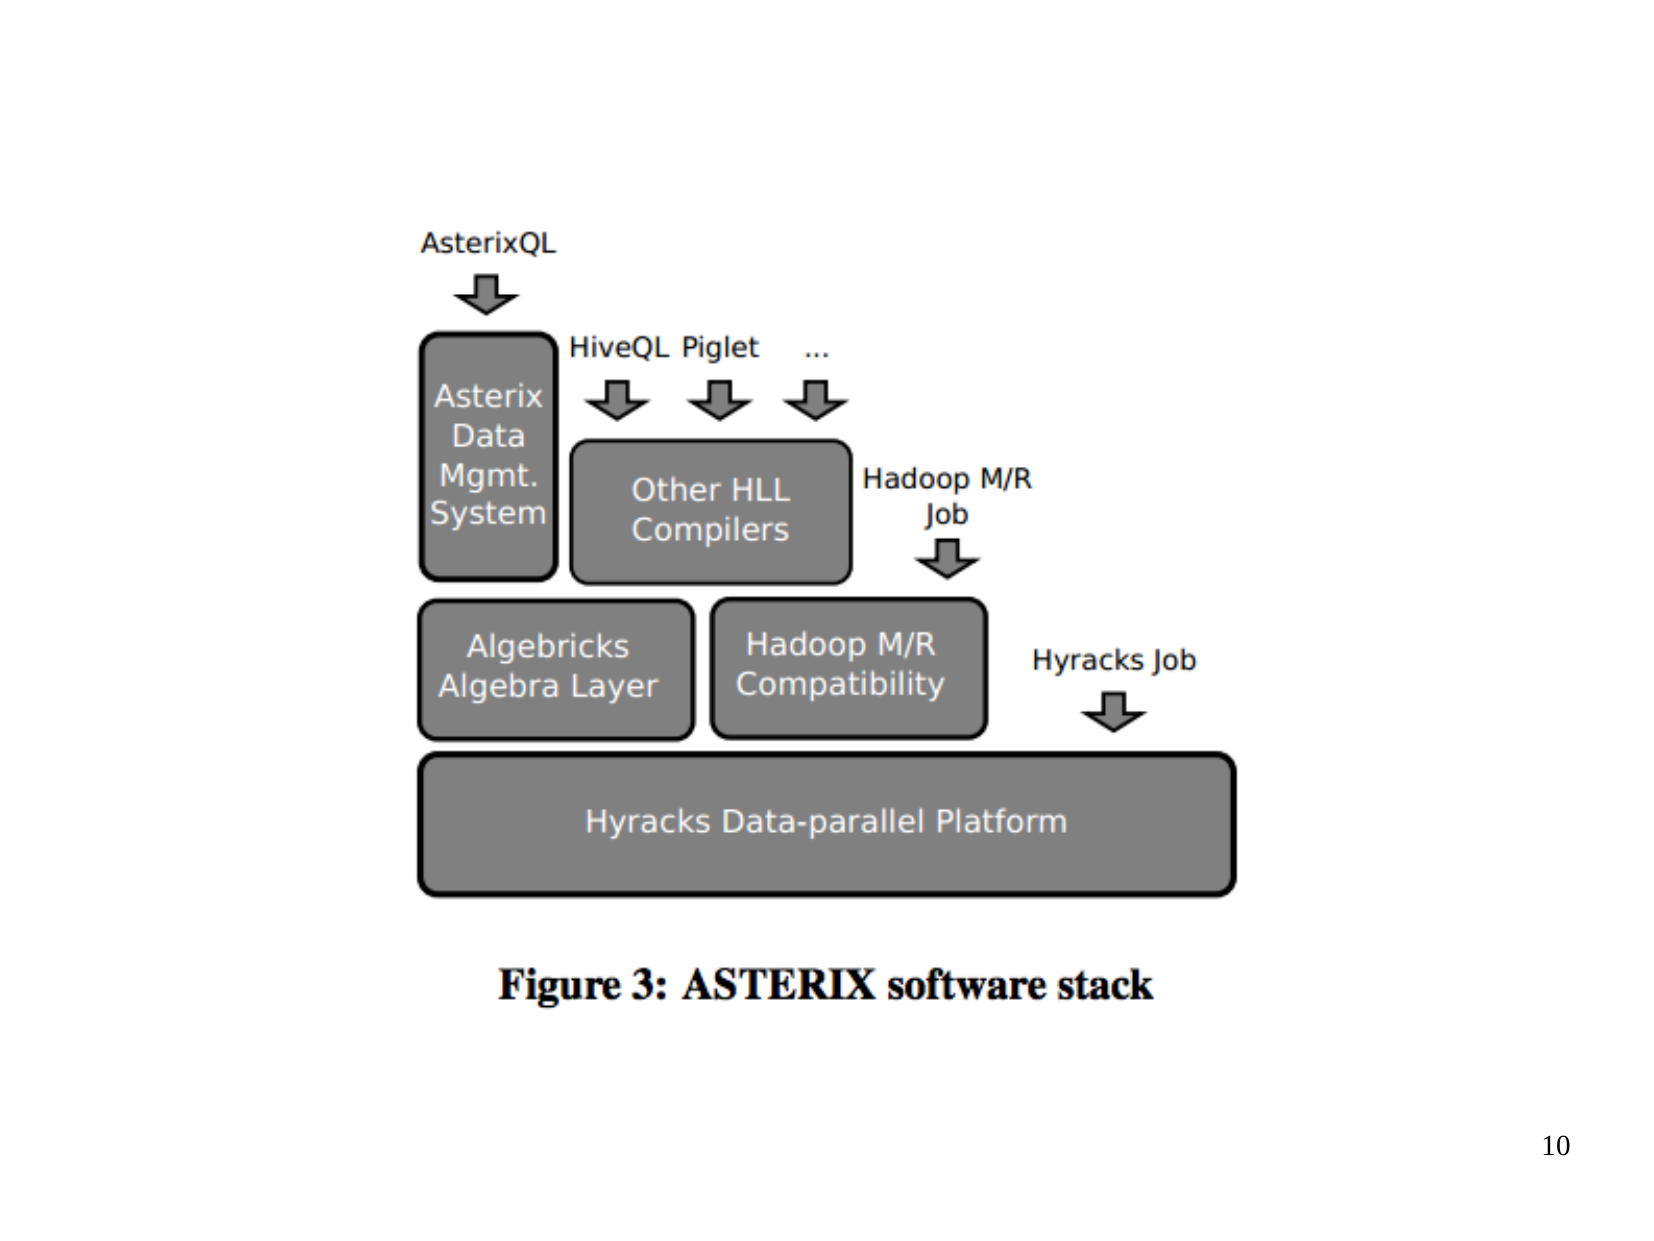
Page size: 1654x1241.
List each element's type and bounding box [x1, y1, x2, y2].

picture [353, 197, 1325, 1056]
